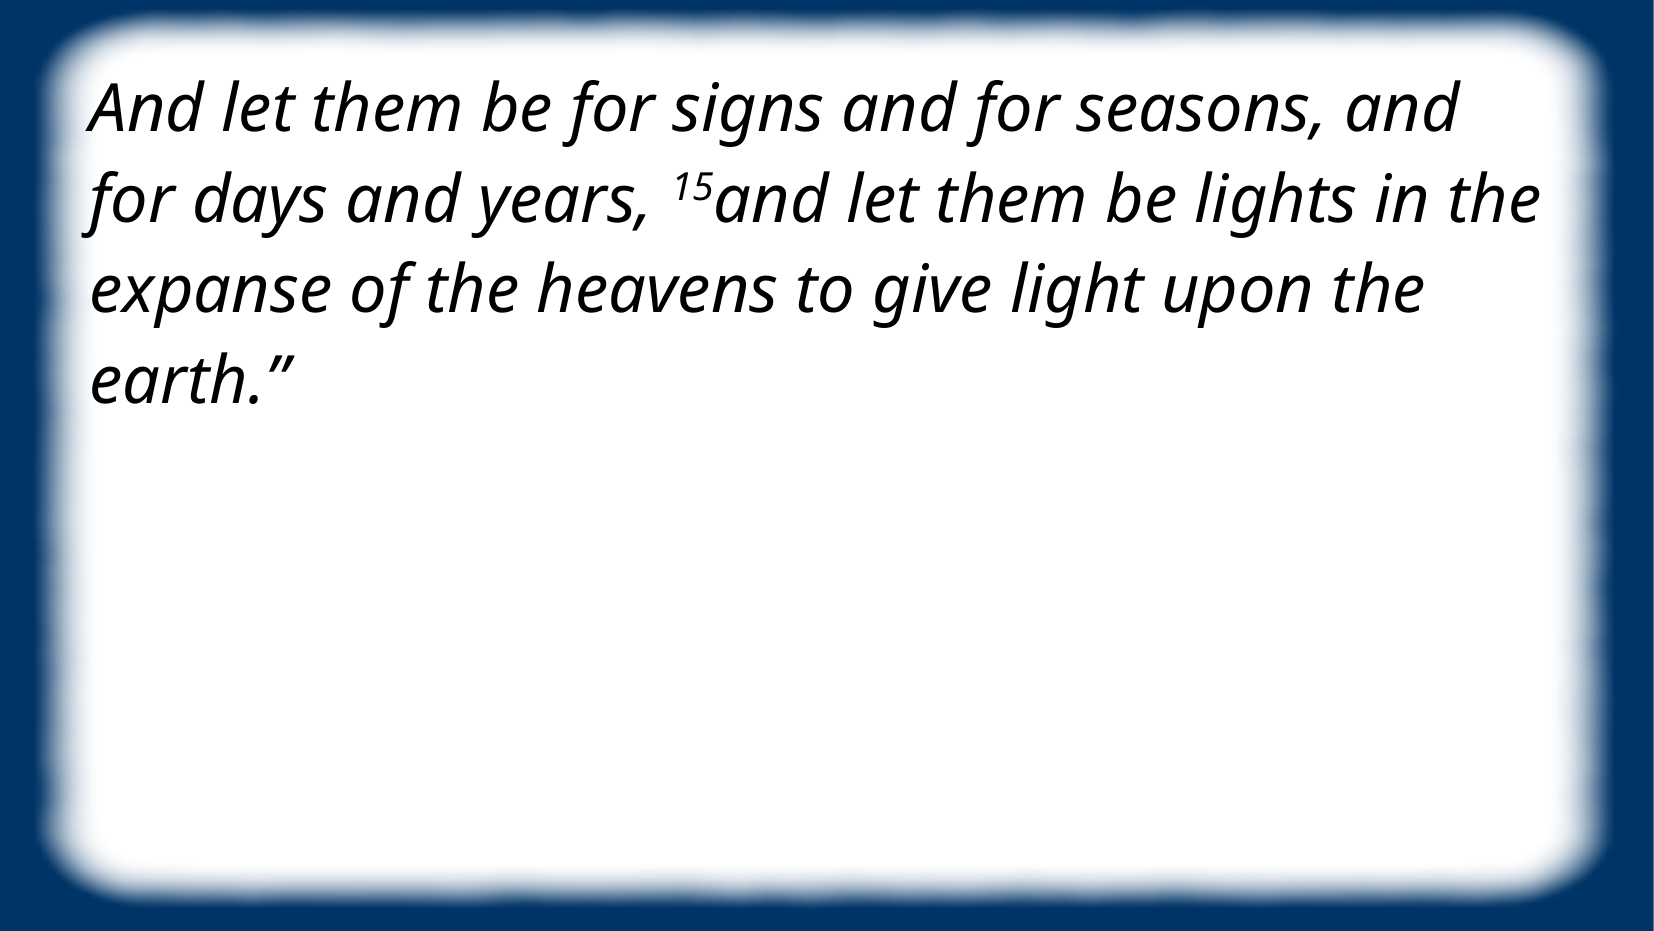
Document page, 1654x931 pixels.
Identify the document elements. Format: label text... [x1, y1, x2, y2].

text_box And let them be for signs and for seasons, and for days and years, 15and let them be lights in the expanse of the heavens to give light upon the earth.” [75, 52, 1576, 451]
picture [0, 0, 1654, 931]
